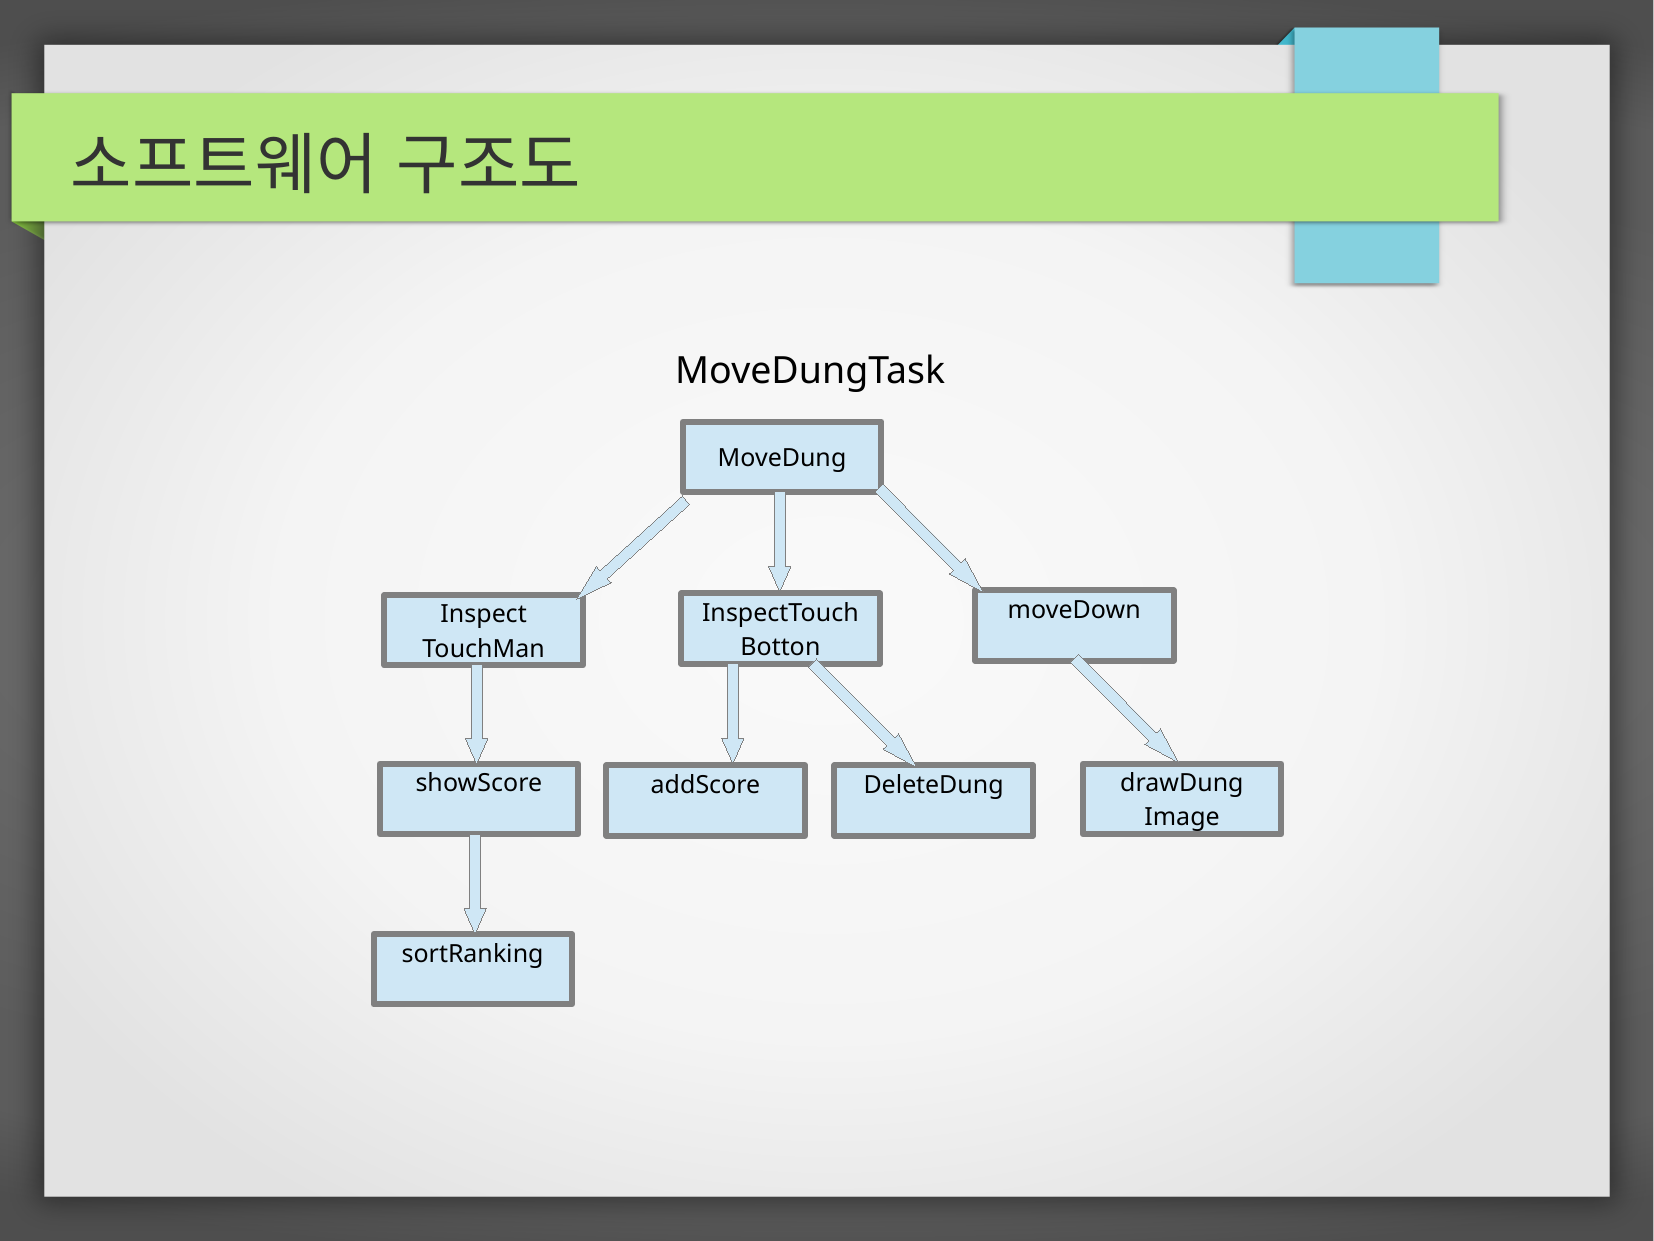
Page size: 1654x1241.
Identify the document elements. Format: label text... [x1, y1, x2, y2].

text_box moveDown [975, 590, 1174, 661]
text_box MoveDung [682, 421, 882, 492]
text_box addScore [606, 765, 805, 836]
text_box InspectTouch Botton [681, 593, 880, 664]
title 소프트웨어 구조도 [70, 106, 1229, 213]
text_box DeleteDung [834, 765, 1033, 836]
picture [0, 0, 1654, 1241]
text_box sortRanking [373, 934, 573, 1005]
text_box drawDung Image [1082, 763, 1282, 835]
text_box [464, 834, 487, 934]
text_box [465, 664, 488, 764]
text_box showScore [379, 763, 579, 835]
text_box [768, 491, 791, 592]
text_box [875, 483, 984, 593]
text_box [808, 658, 917, 768]
text_box [1070, 654, 1179, 763]
text_box Inspect TouchMan [384, 595, 583, 666]
text_box [576, 495, 690, 600]
text_box [721, 663, 744, 764]
list MoveDungTask [82, 343, 1538, 1063]
